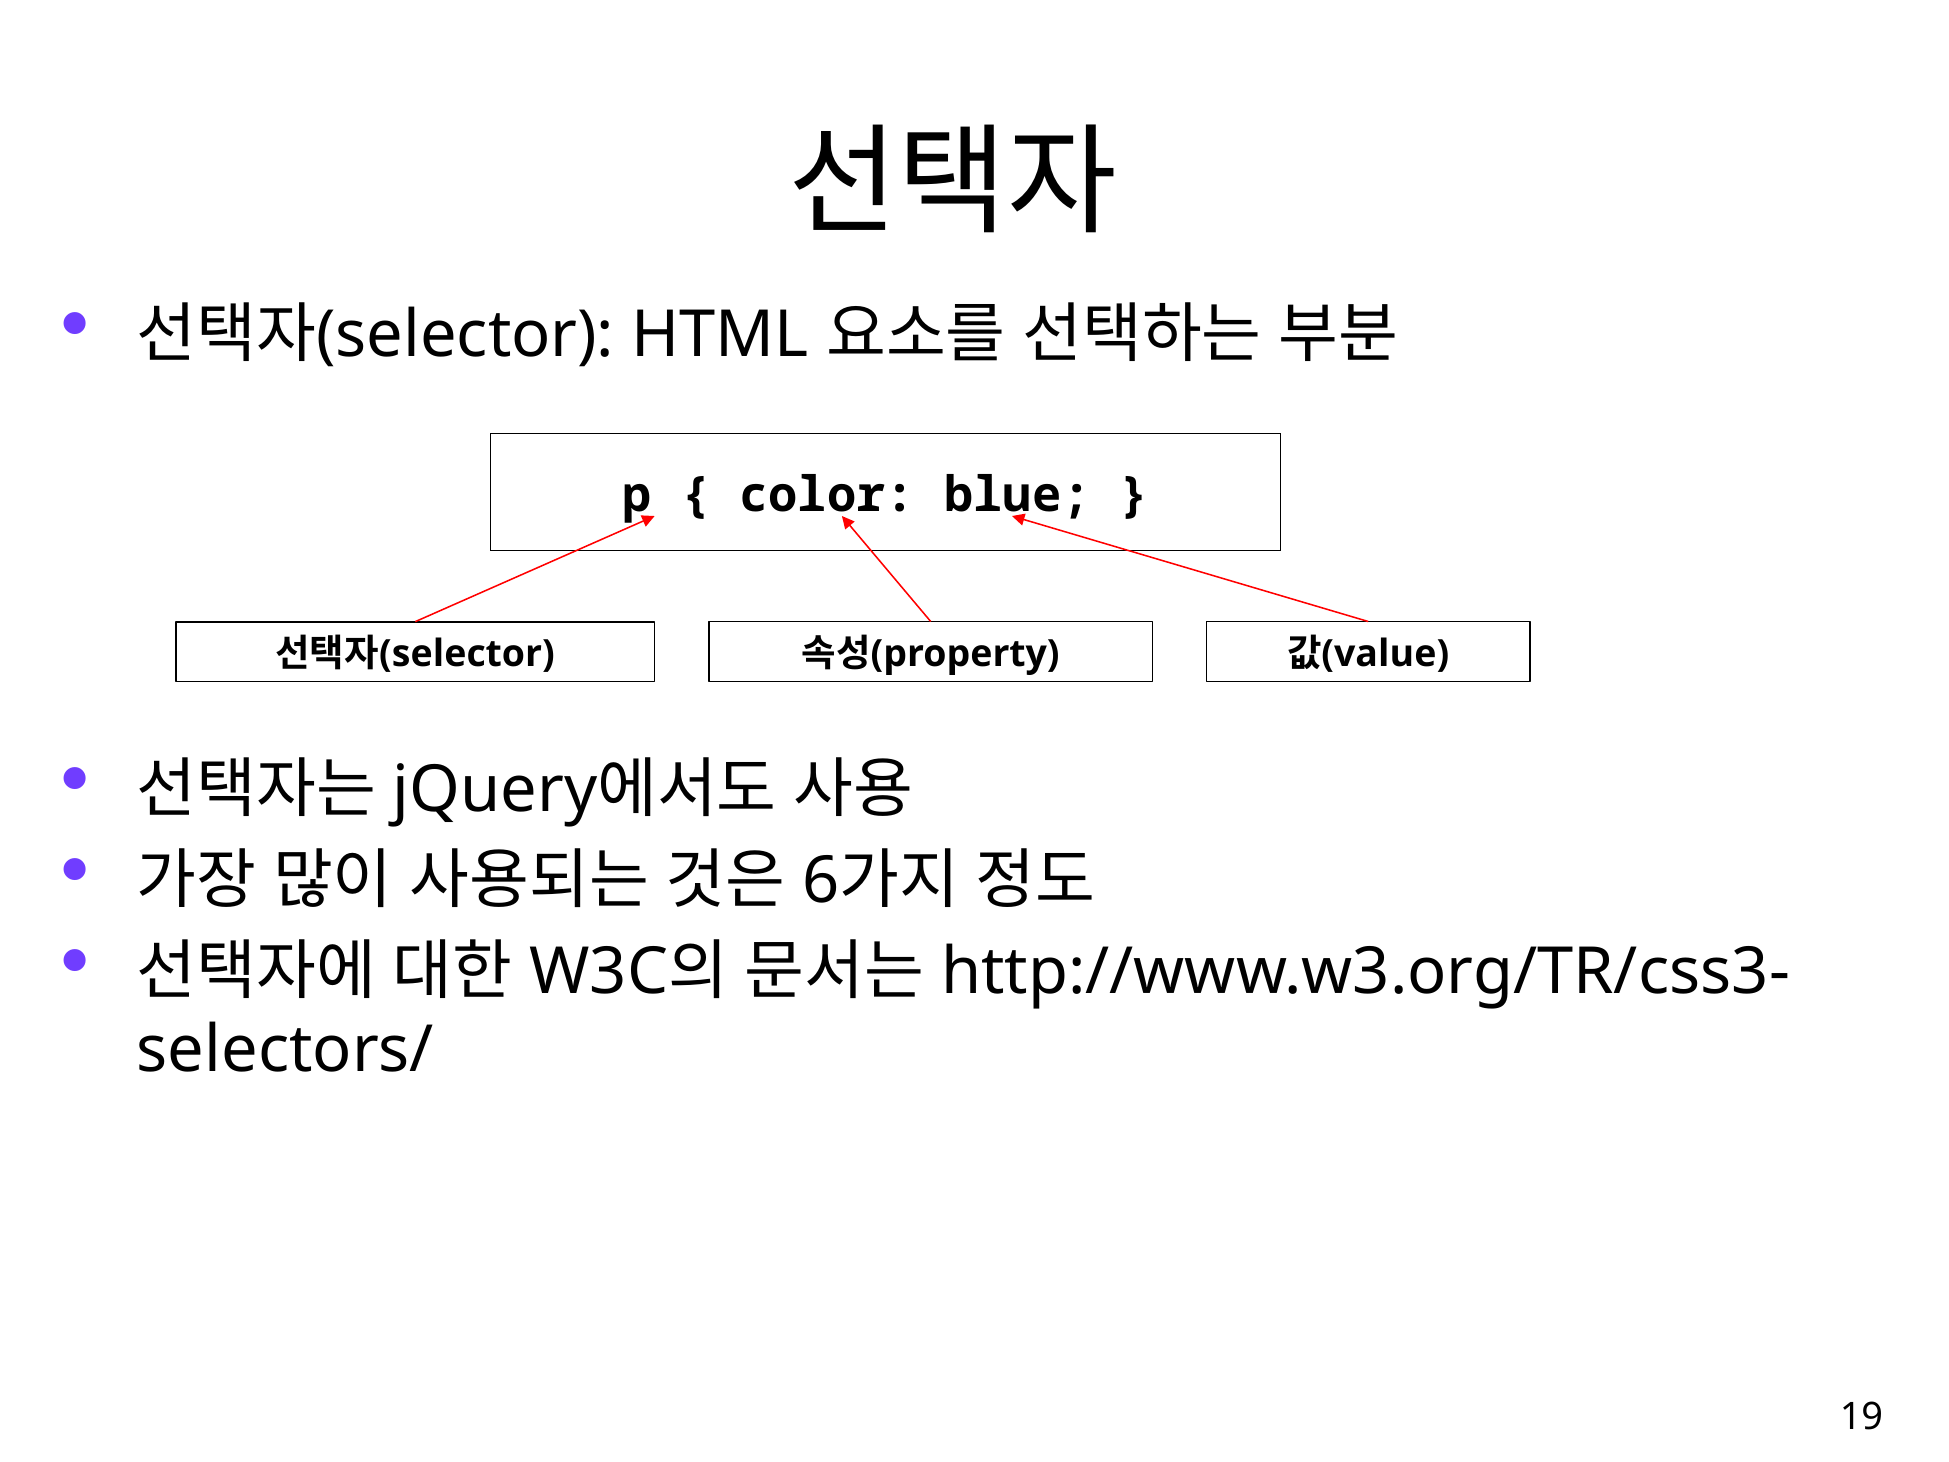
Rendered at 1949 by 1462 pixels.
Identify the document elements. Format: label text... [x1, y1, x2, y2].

text_box [841, 516, 931, 622]
slide_number 20 [1496, 1372, 1899, 1462]
text_box [1012, 516, 1369, 622]
text_box 값(value) [1206, 621, 1530, 682]
text_box p { color: blue; } [490, 433, 1281, 551]
title 선택자 [156, 92, 1749, 255]
list 선택자(selector): HTML 요소를 선택하는 부분 선택자는 jQuery에서도 사용 가장 많이 사용되는 것은 6가지 정도 선택자에 대한 W3C의 문서는 http://www.w3.org/TR/css3-selectors/ [48, 284, 1897, 1343]
text_box 속성(property) [708, 621, 1153, 682]
text_box 선택자(selector) [176, 621, 655, 682]
text_box [415, 516, 655, 622]
